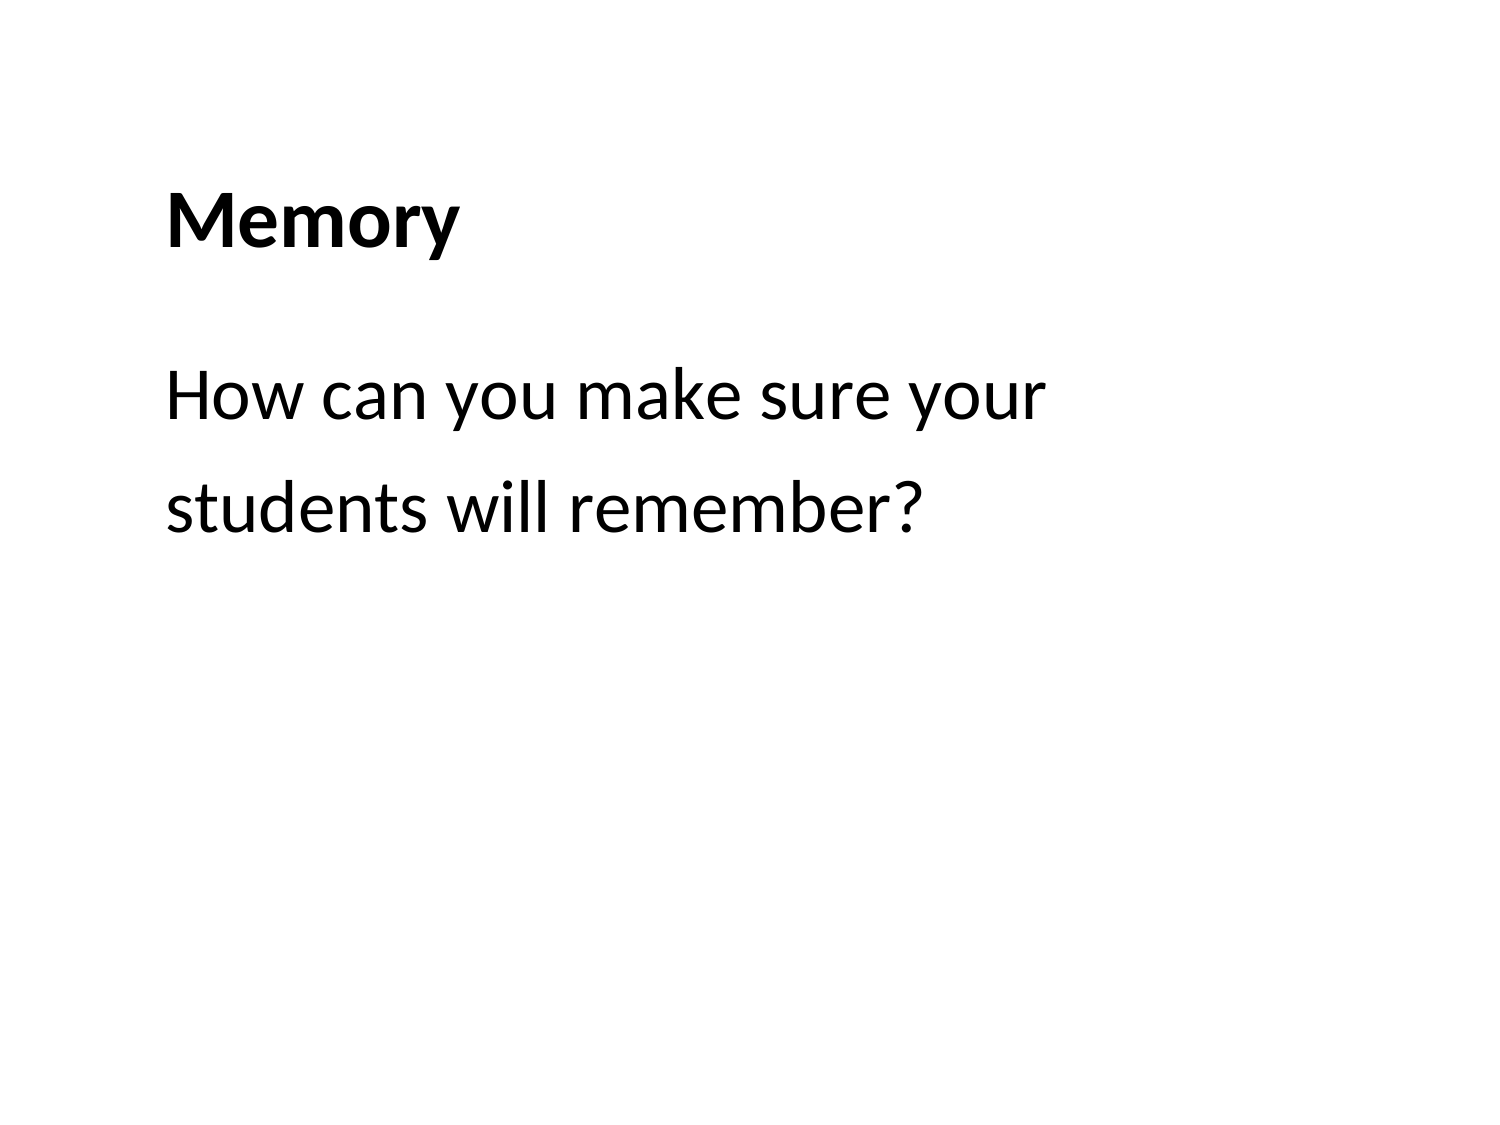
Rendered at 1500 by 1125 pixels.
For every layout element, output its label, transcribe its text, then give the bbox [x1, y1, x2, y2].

text_box How can you make sure your students will remember? [150, 314, 1306, 871]
text_box Memory [149, 166, 1427, 262]
